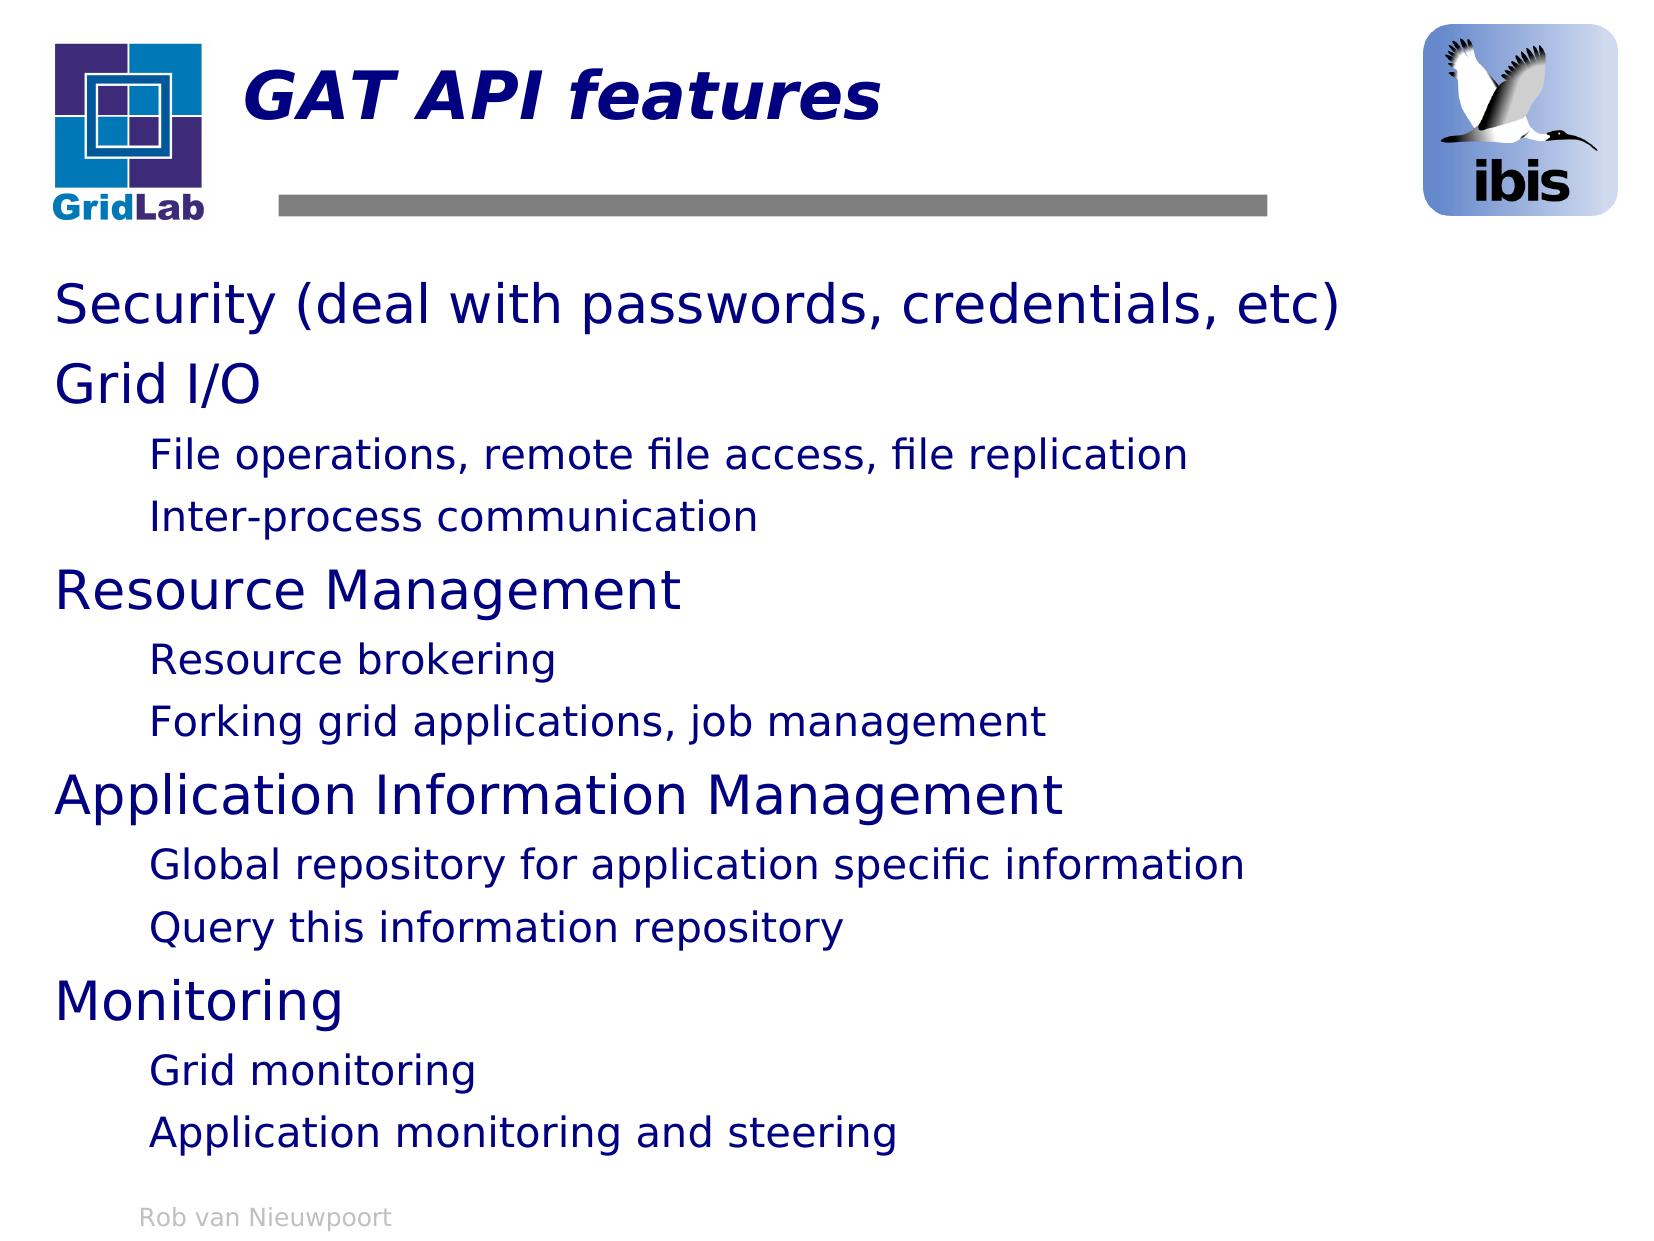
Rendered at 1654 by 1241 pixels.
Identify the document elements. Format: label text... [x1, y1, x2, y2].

picture [45, 34, 211, 230]
picture [1423, 24, 1618, 216]
title GAT API features [243, 0, 1280, 187]
list Security (deal with passwords, credentials, etc) Grid I/O File operations, remote file access, file replication Inter-process communication Resource Management Resource brokering Forking grid applications, job management Application Information Management Global repository for application specific information Query this information repository Monitoring Grid monitoring Application monitoring and steering [55, 268, 1599, 1154]
